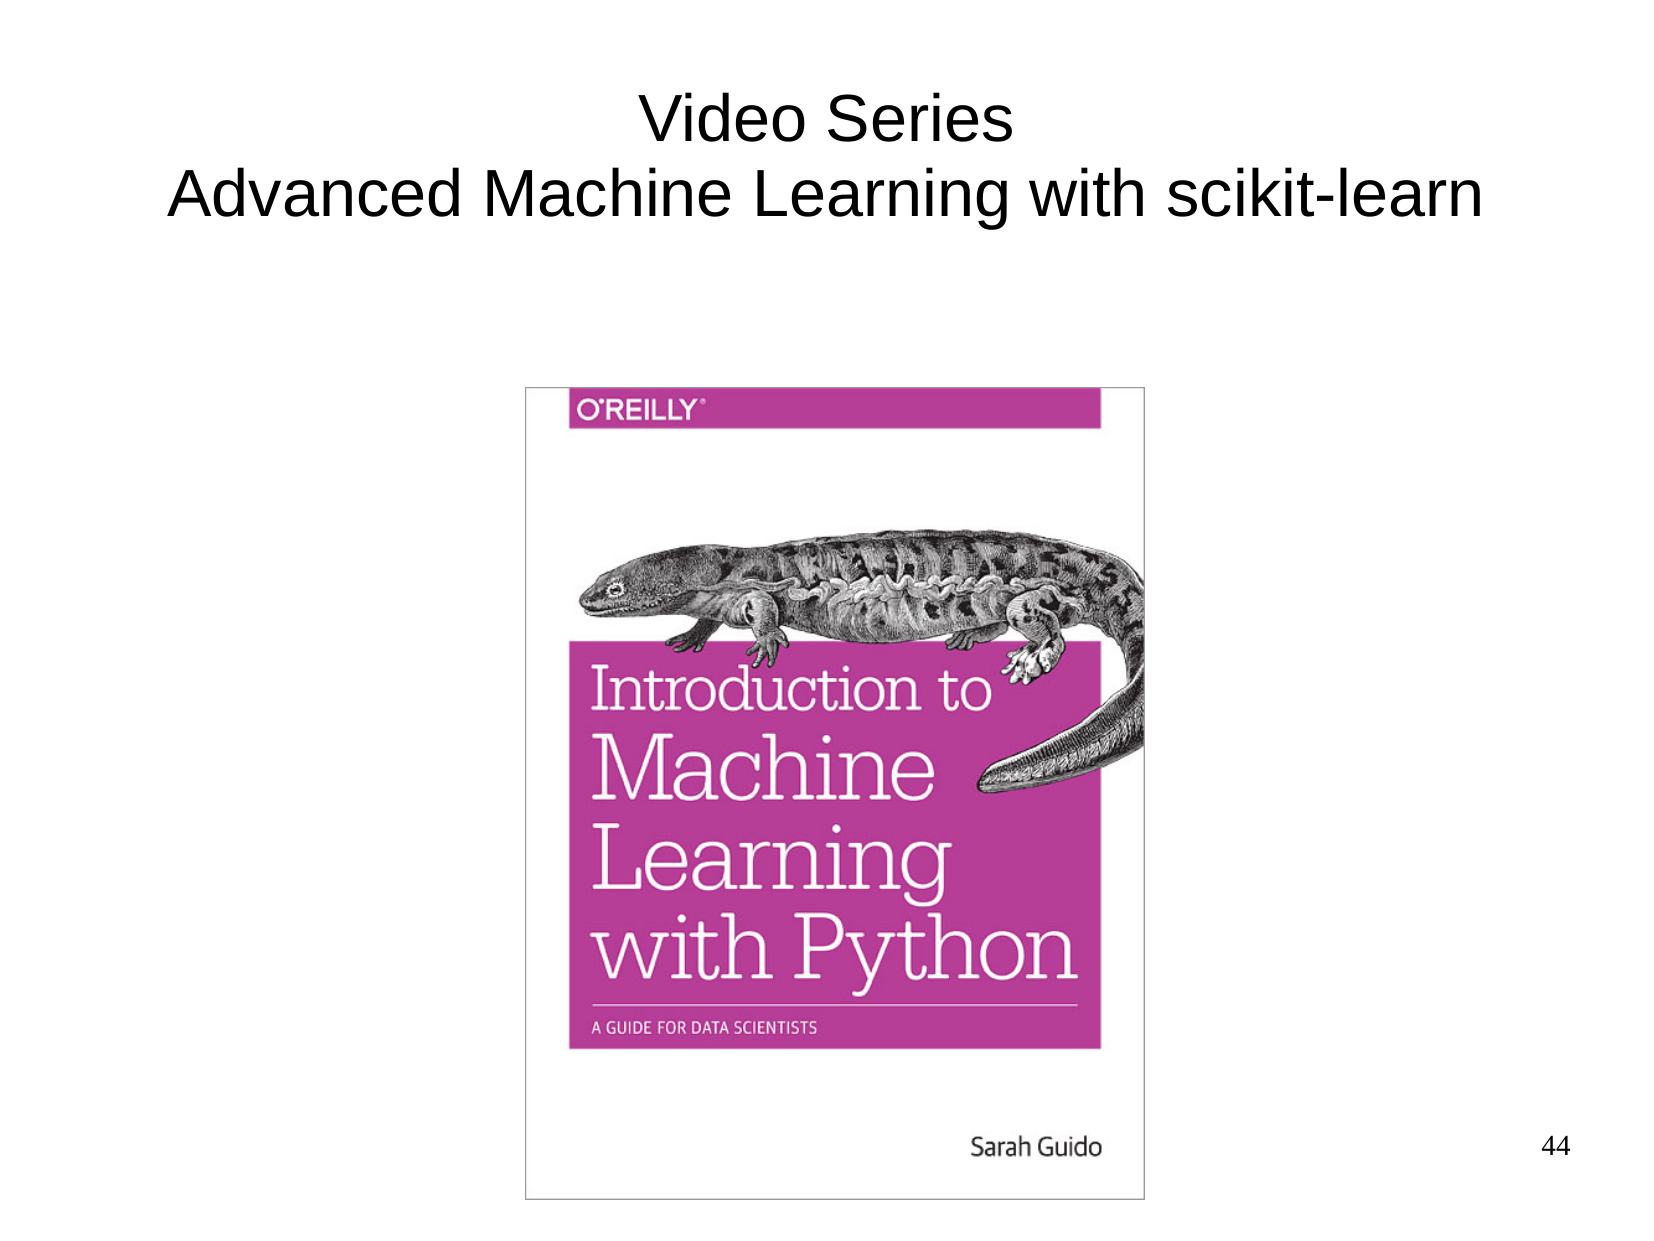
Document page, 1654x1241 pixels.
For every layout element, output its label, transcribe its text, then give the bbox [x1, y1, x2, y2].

picture [525, 387, 1145, 1201]
subtitle Video Series Advanced Machine Learning with scikit-learn [82, 43, 1571, 1016]
